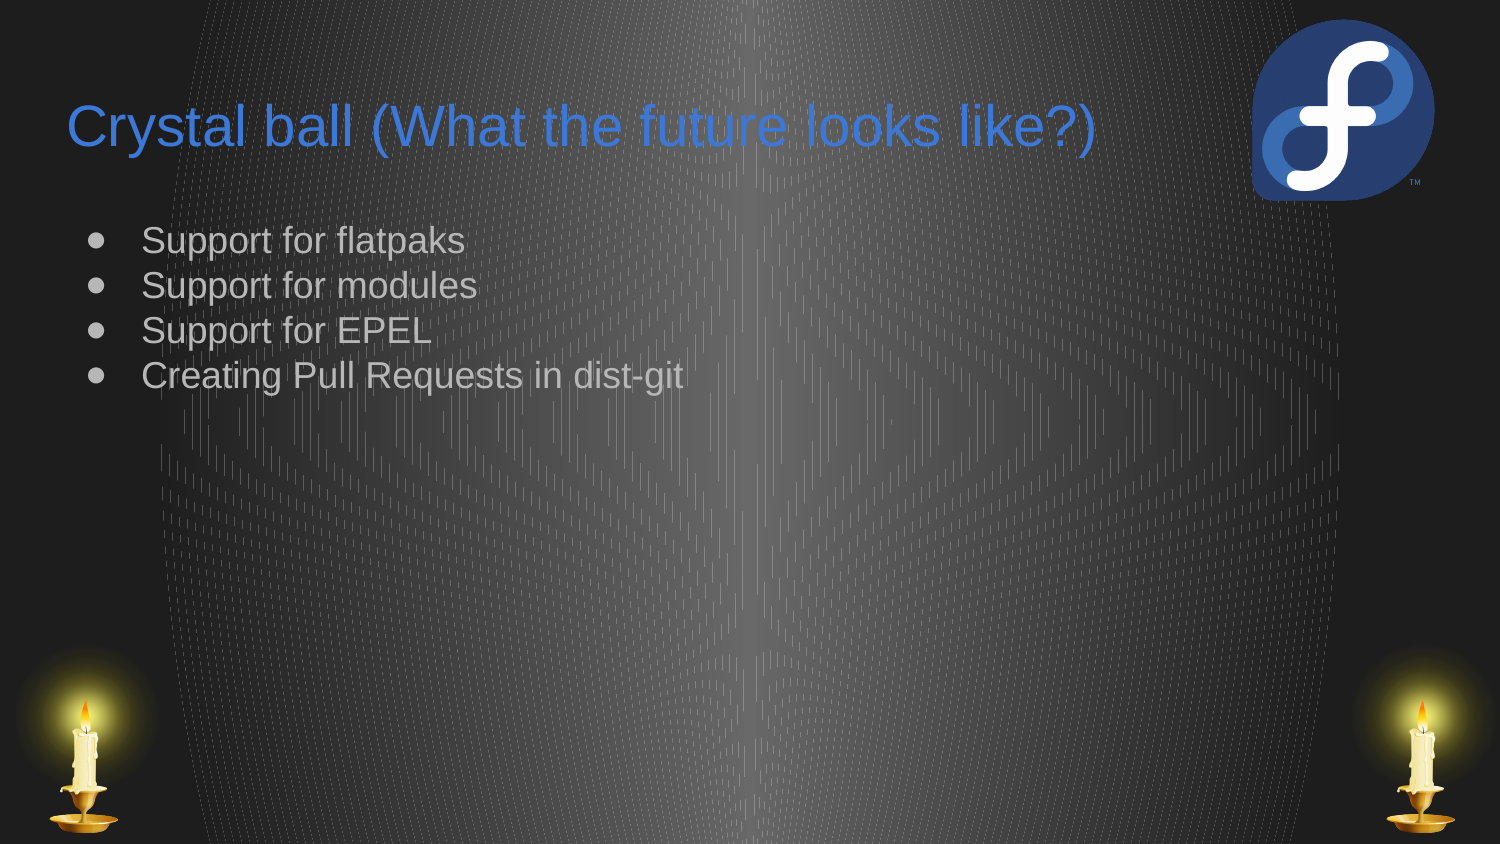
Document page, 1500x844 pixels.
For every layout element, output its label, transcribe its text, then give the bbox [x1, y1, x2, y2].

picture [1252, 19, 1435, 201]
title Crystal ball (What the future looks like?) [51, 72, 1252, 167]
text_box Support for flatpaks Support for modules Support for EPEL Creating Pull Requests in dist-git [51, 200, 1434, 796]
picture [10, 640, 163, 835]
picture [1347, 640, 1500, 835]
